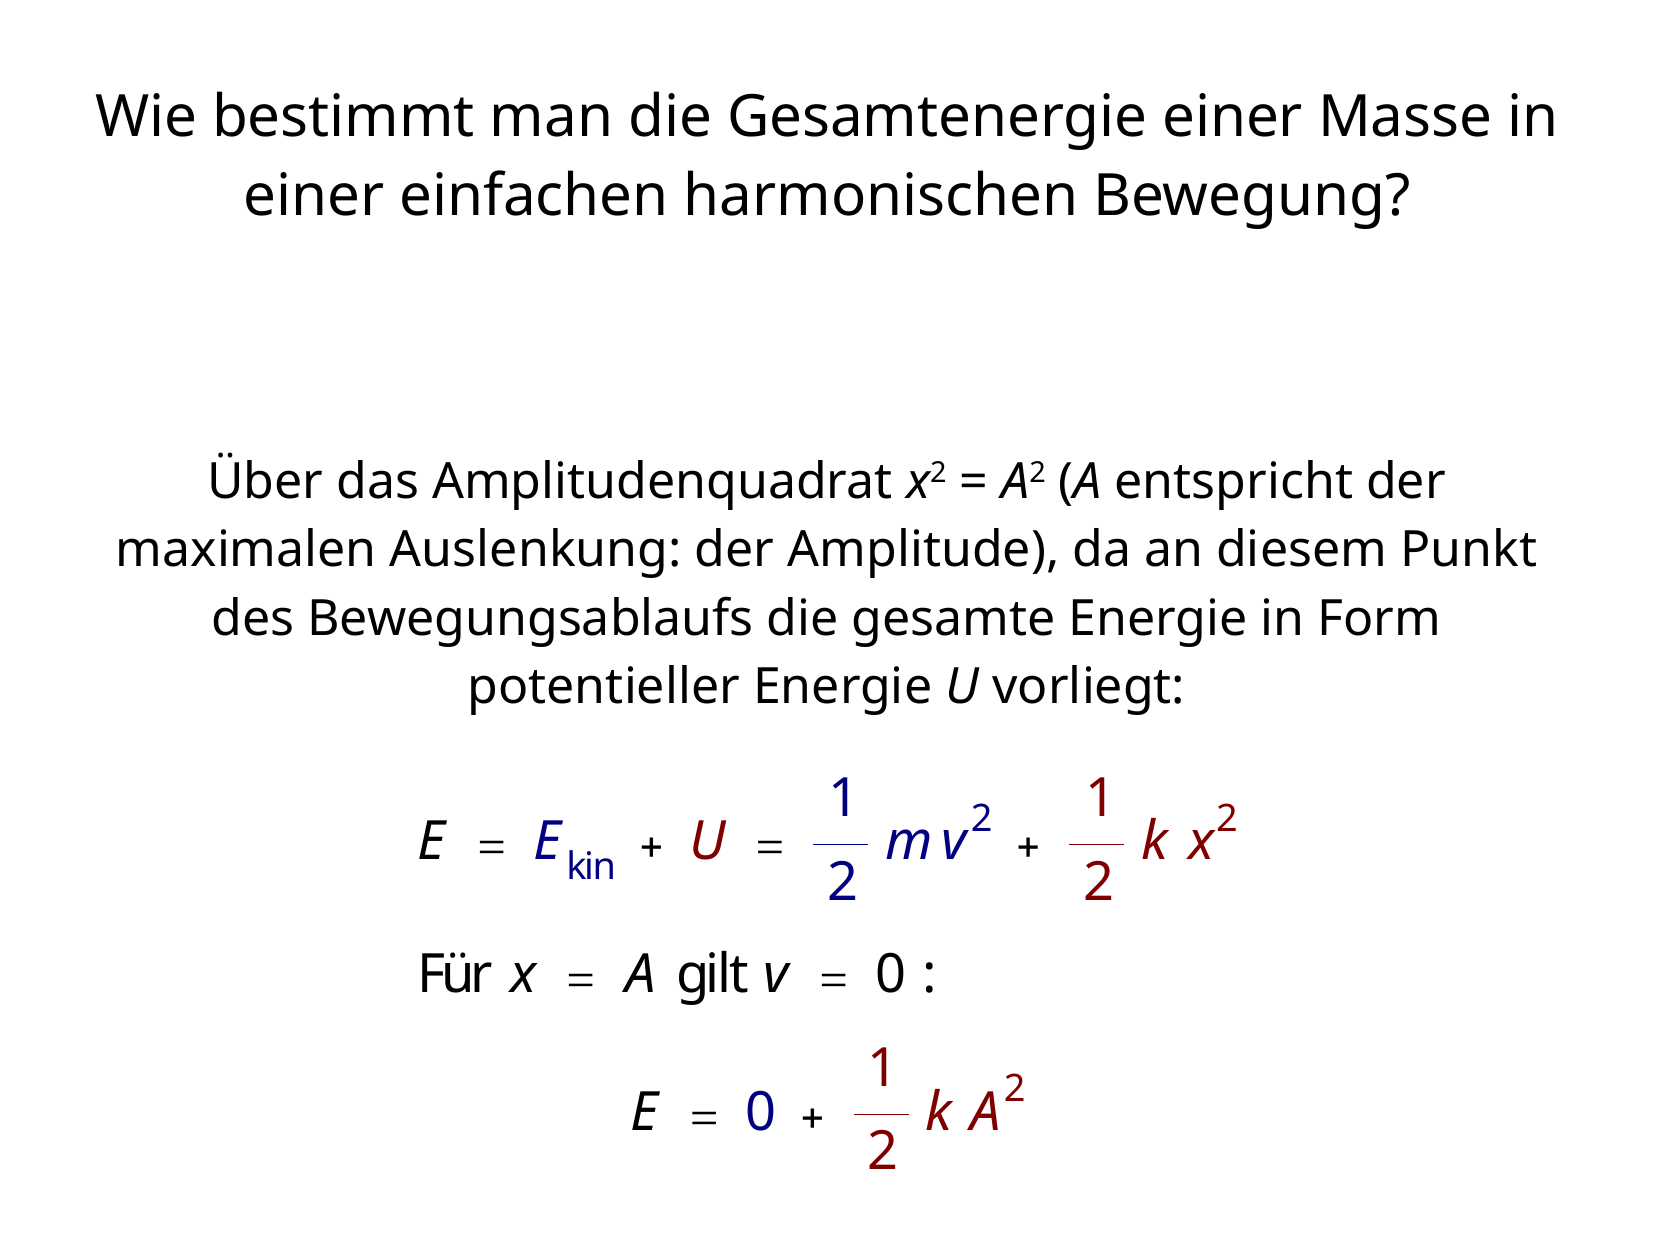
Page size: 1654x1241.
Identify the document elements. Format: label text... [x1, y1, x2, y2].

chart [411, 764, 1242, 1185]
title Wie bestimmt man die Gesamtenergie einer Masse in einer einfachen harmonischen Bewegung? [82, 49, 1571, 257]
subtitle Über das Amplitudenquadrat x2 = A2 (A entspricht der maximalen Auslenkung: der Amplitude), da an diesem Punkt des Bewegungsablaufs die gesamte Energie in Form potentieller Energie U vorliegt: [82, 290, 1571, 1010]
